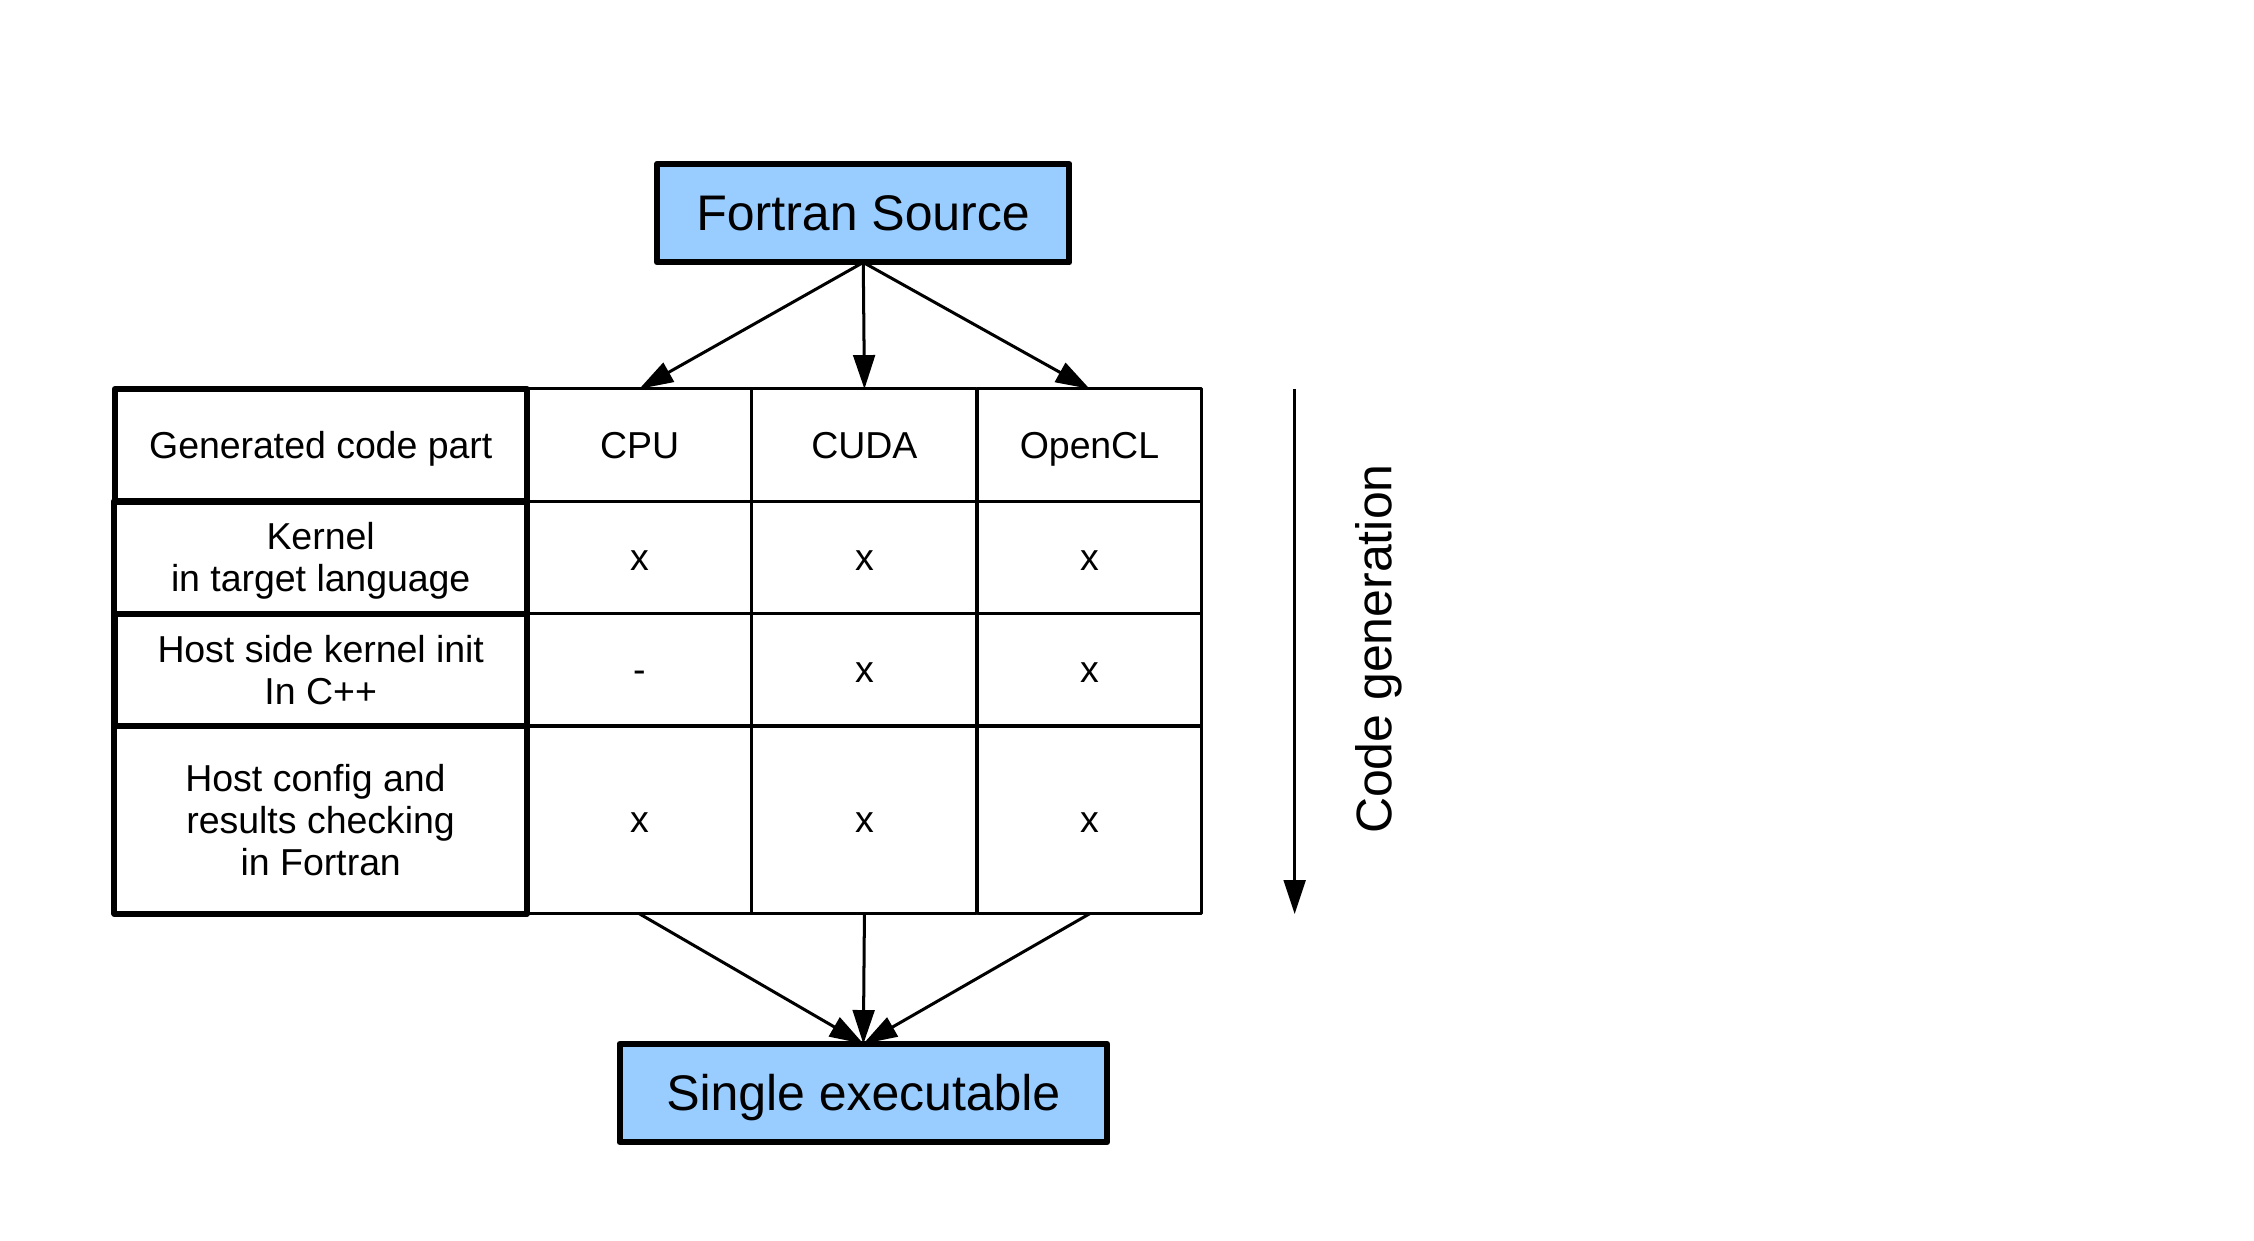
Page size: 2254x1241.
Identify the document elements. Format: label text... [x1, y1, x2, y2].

text_box CUDA [751, 388, 977, 501]
text_box x [977, 613, 1202, 725]
text_box Generated code part [114, 389, 528, 502]
text_box Single executable [619, 1043, 1108, 1143]
text_box x [977, 501, 1202, 613]
text_box Fortran Source [657, 163, 1070, 263]
text_box CPU [526, 388, 751, 501]
text_box x [526, 501, 751, 613]
text_box x [751, 501, 977, 613]
text_box Host side kernel init In C++ [114, 613, 526, 727]
text_box x [526, 725, 751, 914]
text_box Code generation [1338, 421, 1444, 849]
text_box Host config and results checking in Fortran [114, 727, 526, 914]
text_box x [977, 725, 1202, 914]
text_box Kernel in target language [114, 502, 526, 613]
text_box OpenCL [977, 388, 1202, 501]
text_box - [526, 613, 751, 725]
text_box x [751, 725, 977, 914]
text_box x [751, 613, 977, 725]
